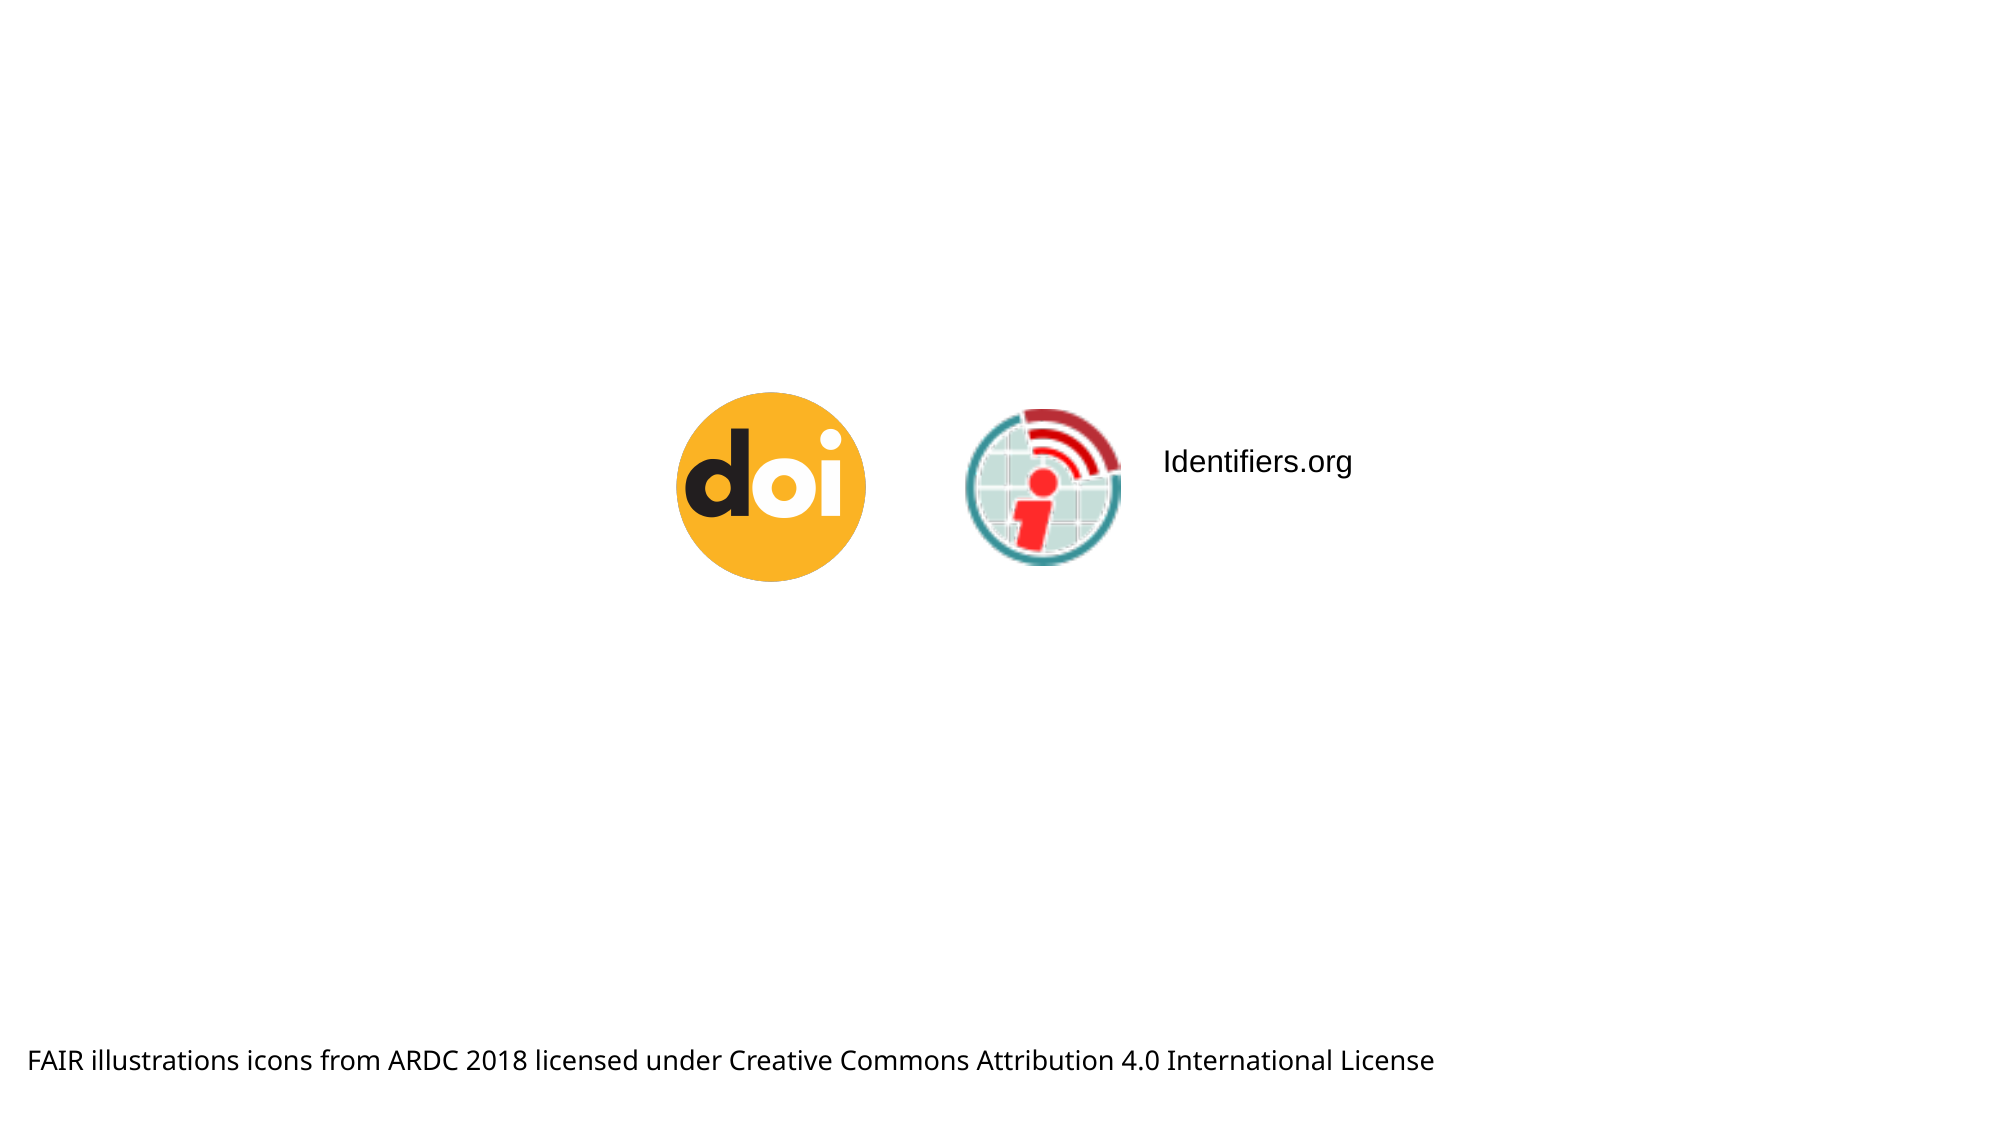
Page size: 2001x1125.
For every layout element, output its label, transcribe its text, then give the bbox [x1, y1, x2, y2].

picture [964, 409, 1121, 566]
text_box FAIR illustrations icons from ARDC 2018 licensed under Creative Commons Attribution 4.0 International License [12, 1028, 1548, 1125]
picture [675, 391, 867, 583]
text_box Identifiers.org [1147, 426, 1471, 548]
